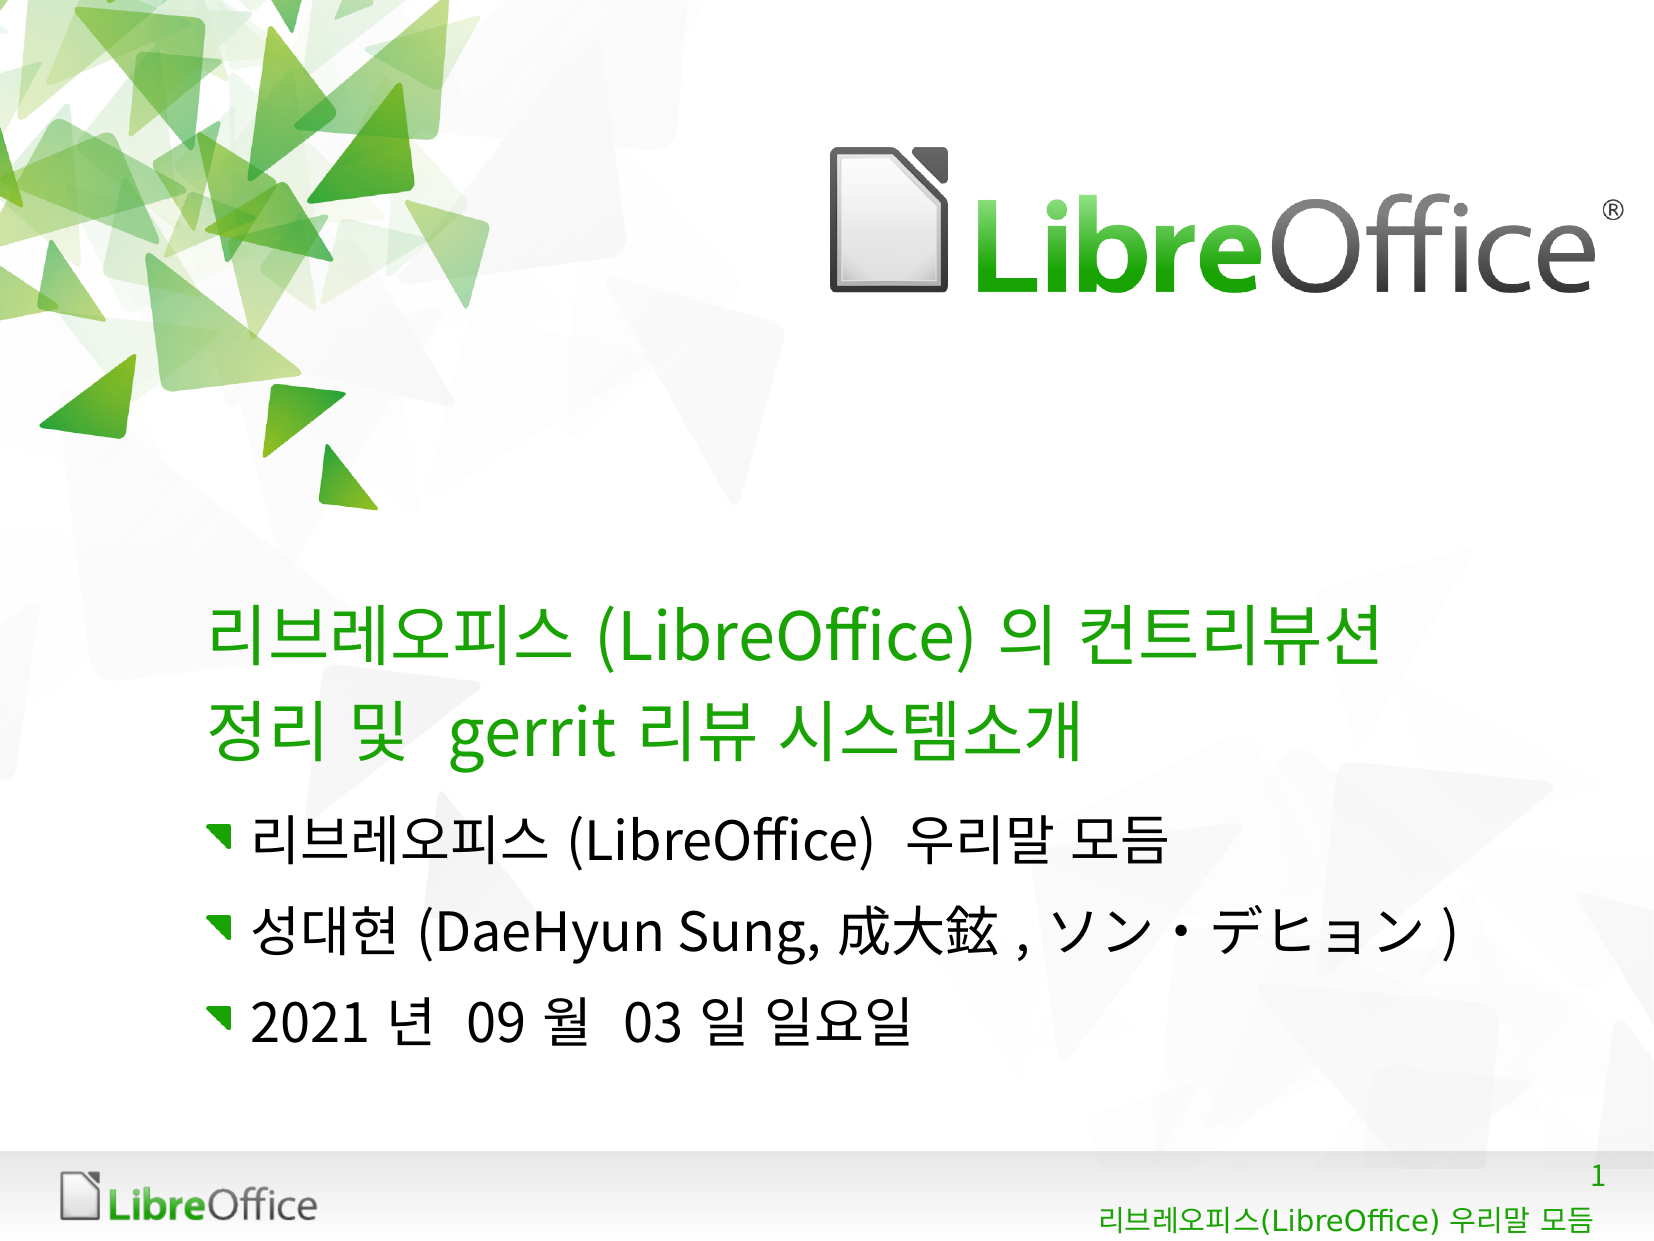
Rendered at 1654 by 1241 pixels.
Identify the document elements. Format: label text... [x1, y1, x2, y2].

title 리브레오피스(LibreOffice)의 컨트리뷰션 정리 및 gerrit리뷰 시스템소개 [206, 580, 1477, 778]
picture [0, 0, 1654, 948]
list 리브레오피스(LibreOffice) 우리말 모듬 성대현(DaeHyun Sung,成大鉉,ソン・デヒョン) 2021년 09월 03일 일요일 [206, 797, 1477, 1241]
picture [41, 1152, 206, 1240]
picture [915, 548, 1654, 1169]
